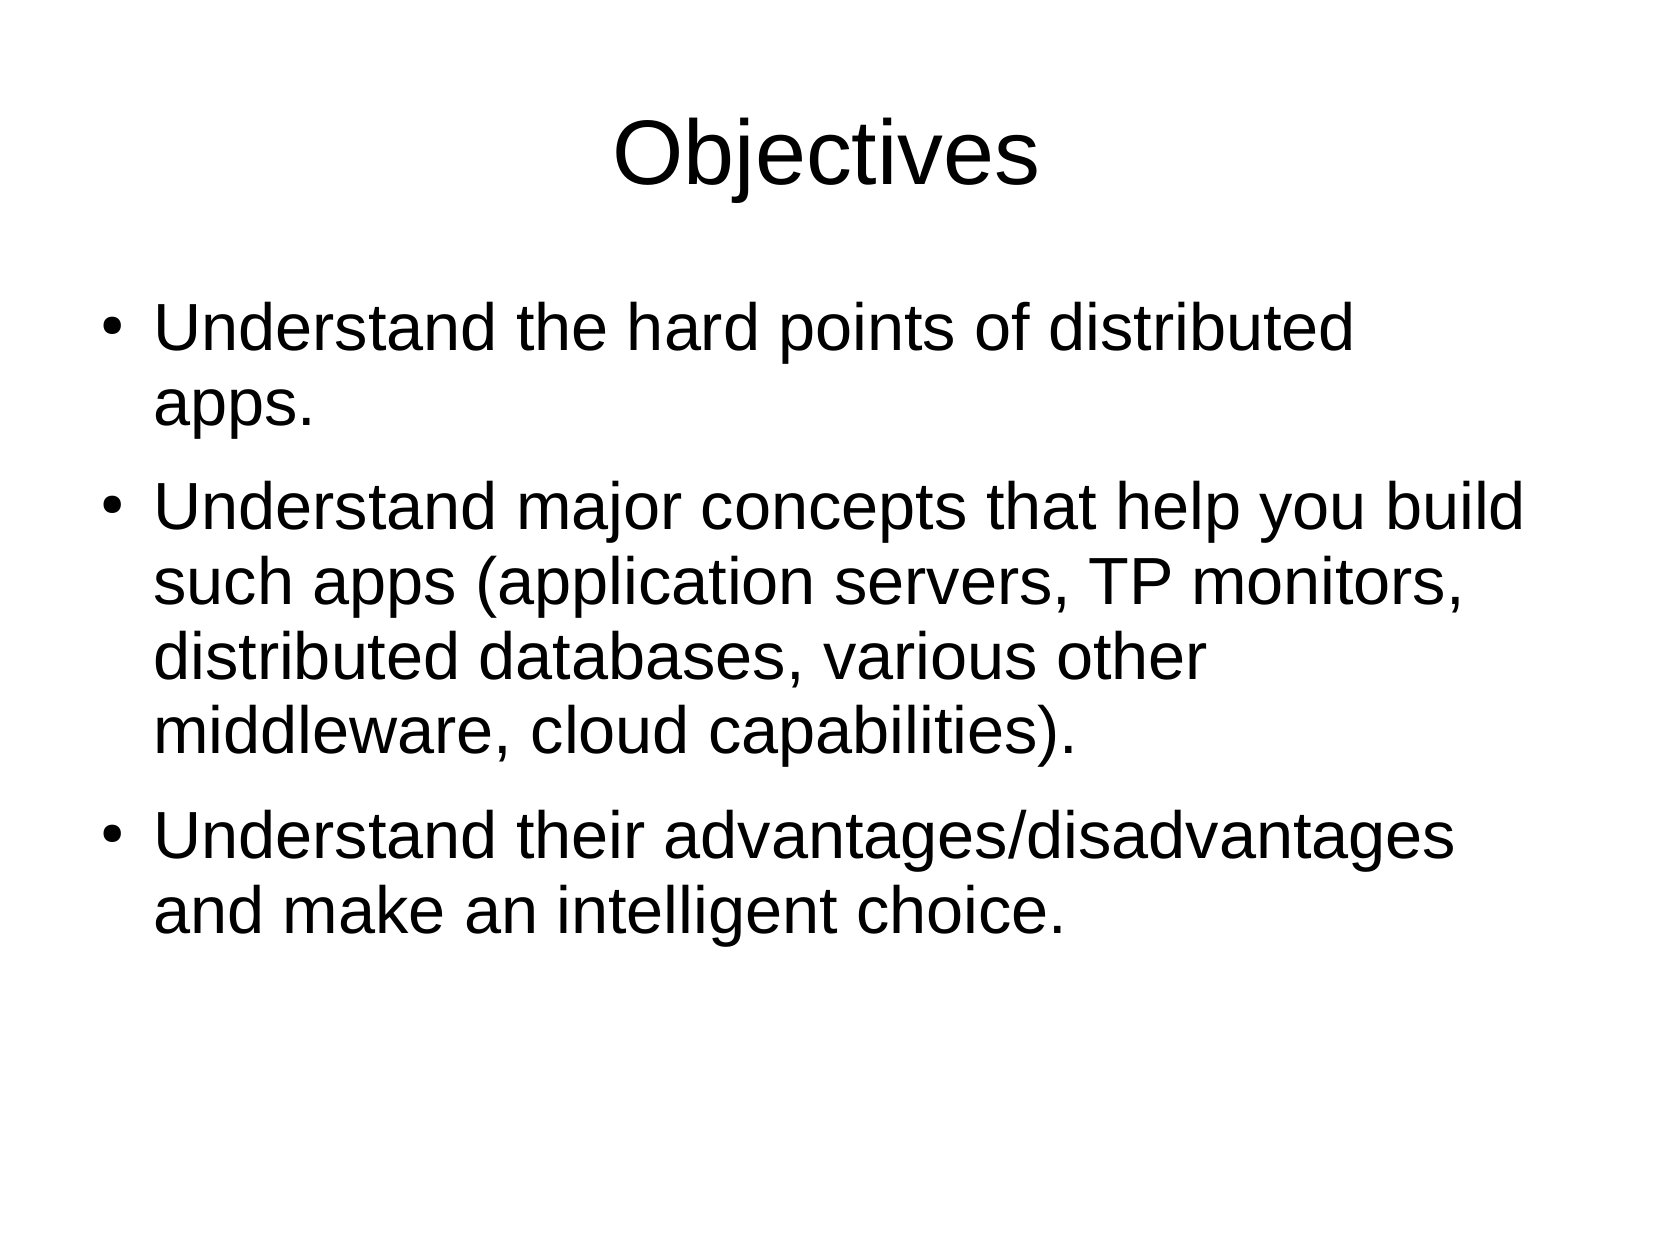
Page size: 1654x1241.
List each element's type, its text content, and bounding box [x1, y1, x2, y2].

list Understand the hard points of distributed apps. Understand major concepts that help you build such apps (application servers, TP monitors, distributed databases, various other middleware, cloud capabilities). Understand their advantages/disadvantages and make an intelligent choice. [82, 290, 1538, 1010]
title Objectives [82, 49, 1571, 257]
